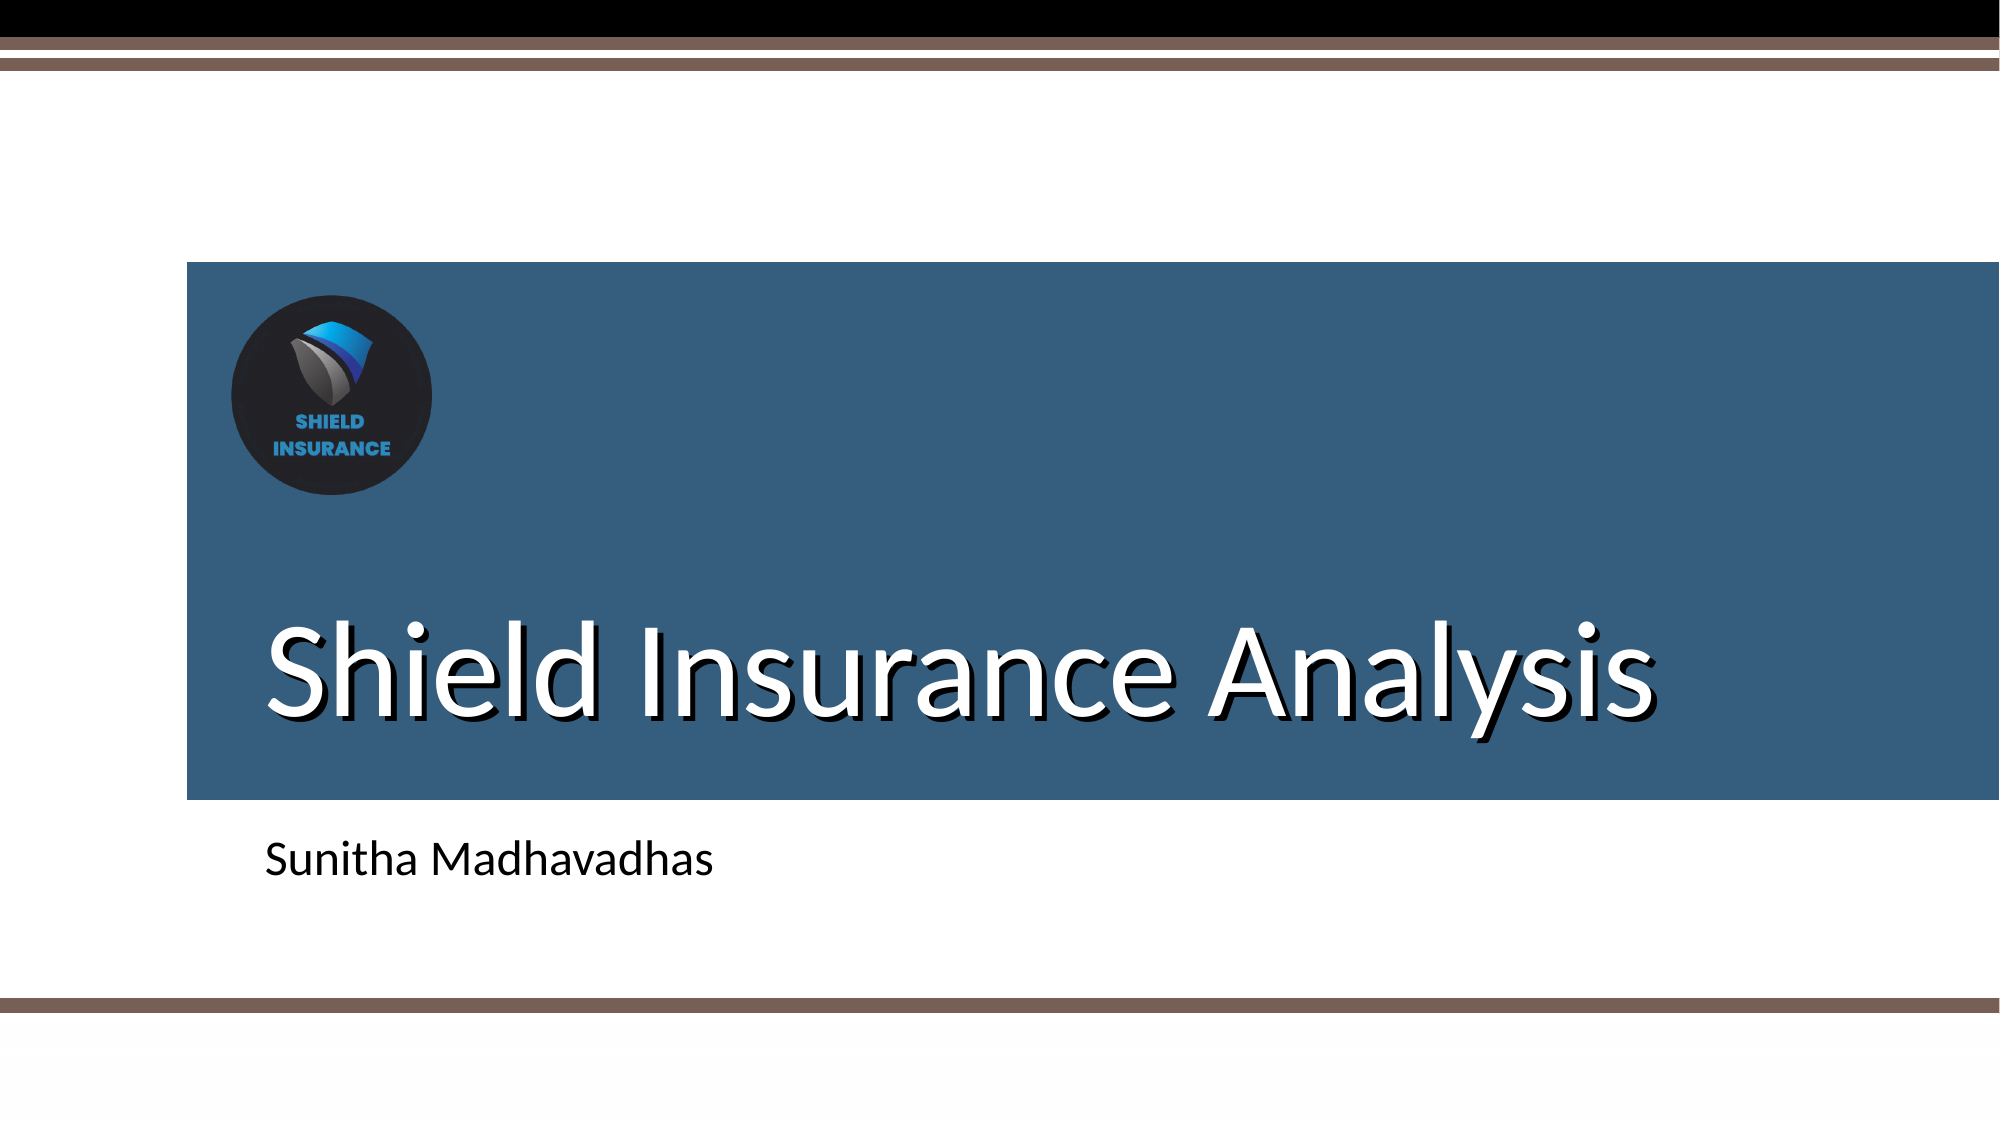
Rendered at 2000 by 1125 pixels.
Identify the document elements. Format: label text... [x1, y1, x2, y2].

title Shield Insurance Analysis [249, 312, 1750, 751]
subtitle Sunitha Madhavadhas [249, 825, 1600, 963]
picture [222, 286, 441, 504]
